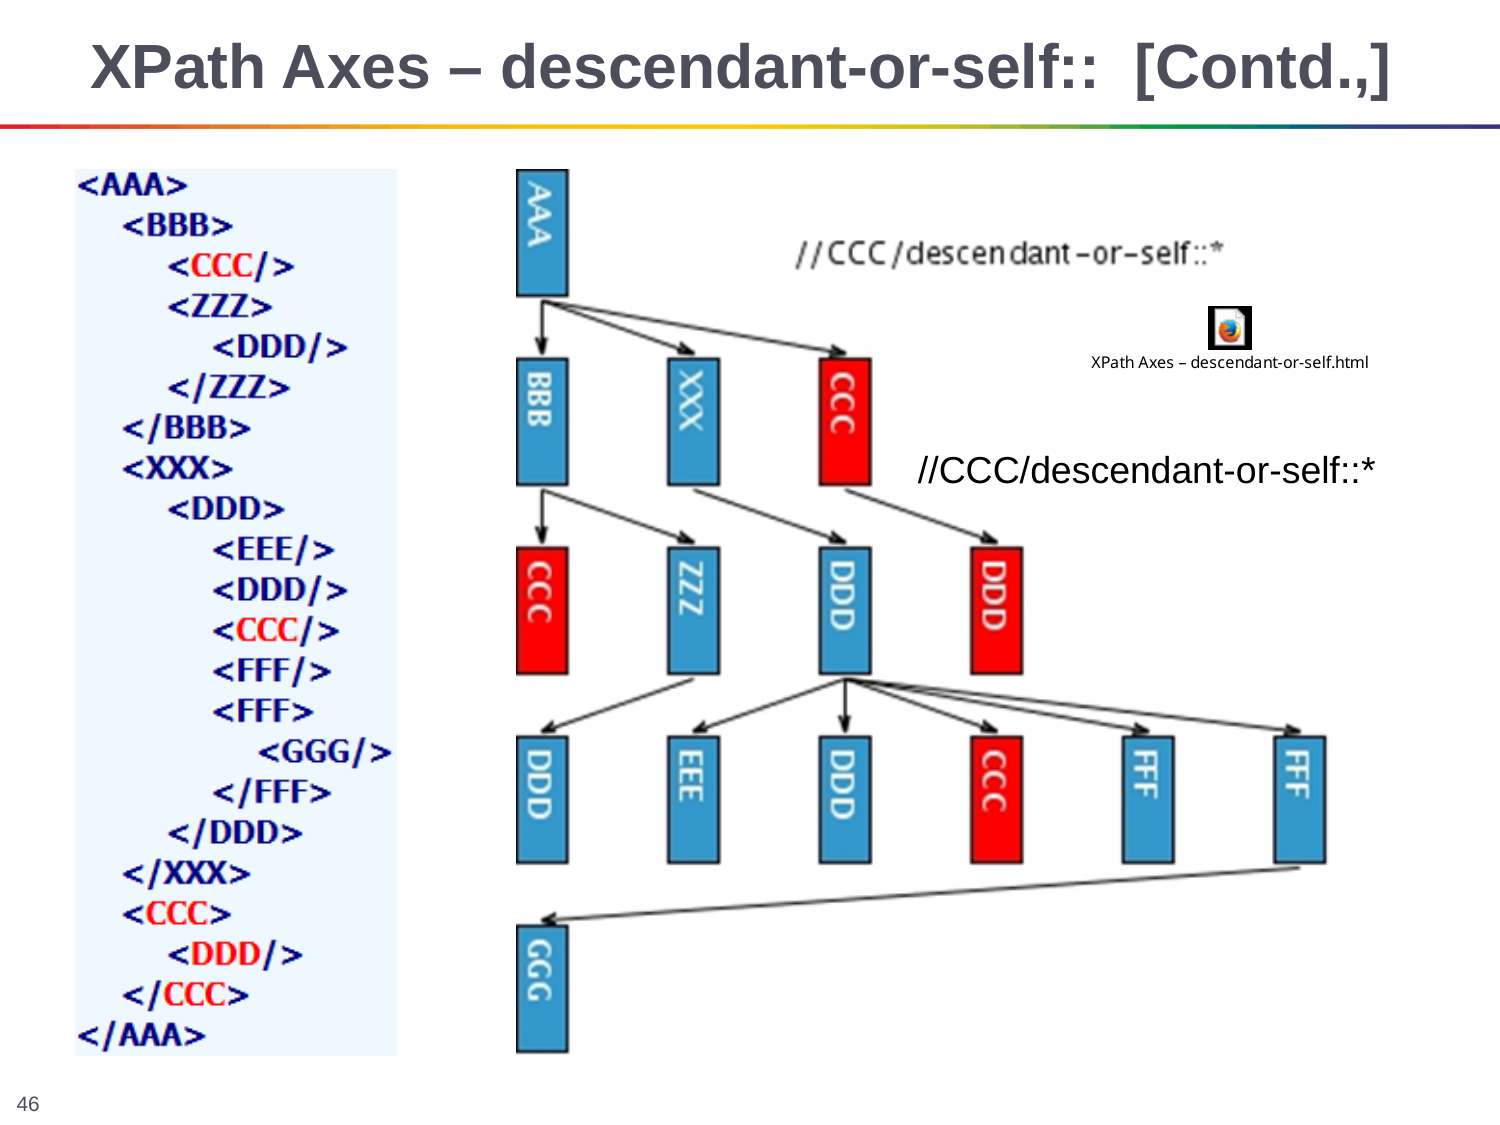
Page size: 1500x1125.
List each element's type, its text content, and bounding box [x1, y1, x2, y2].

title XPath Axes – descendant-or-self:: [Contd.,] [75, 17, 1425, 109]
text_box //CCC/descendant-or-self::* [903, 439, 1391, 499]
chart [1063, 306, 1396, 379]
picture [75, 169, 397, 1056]
picture [516, 169, 1345, 1057]
